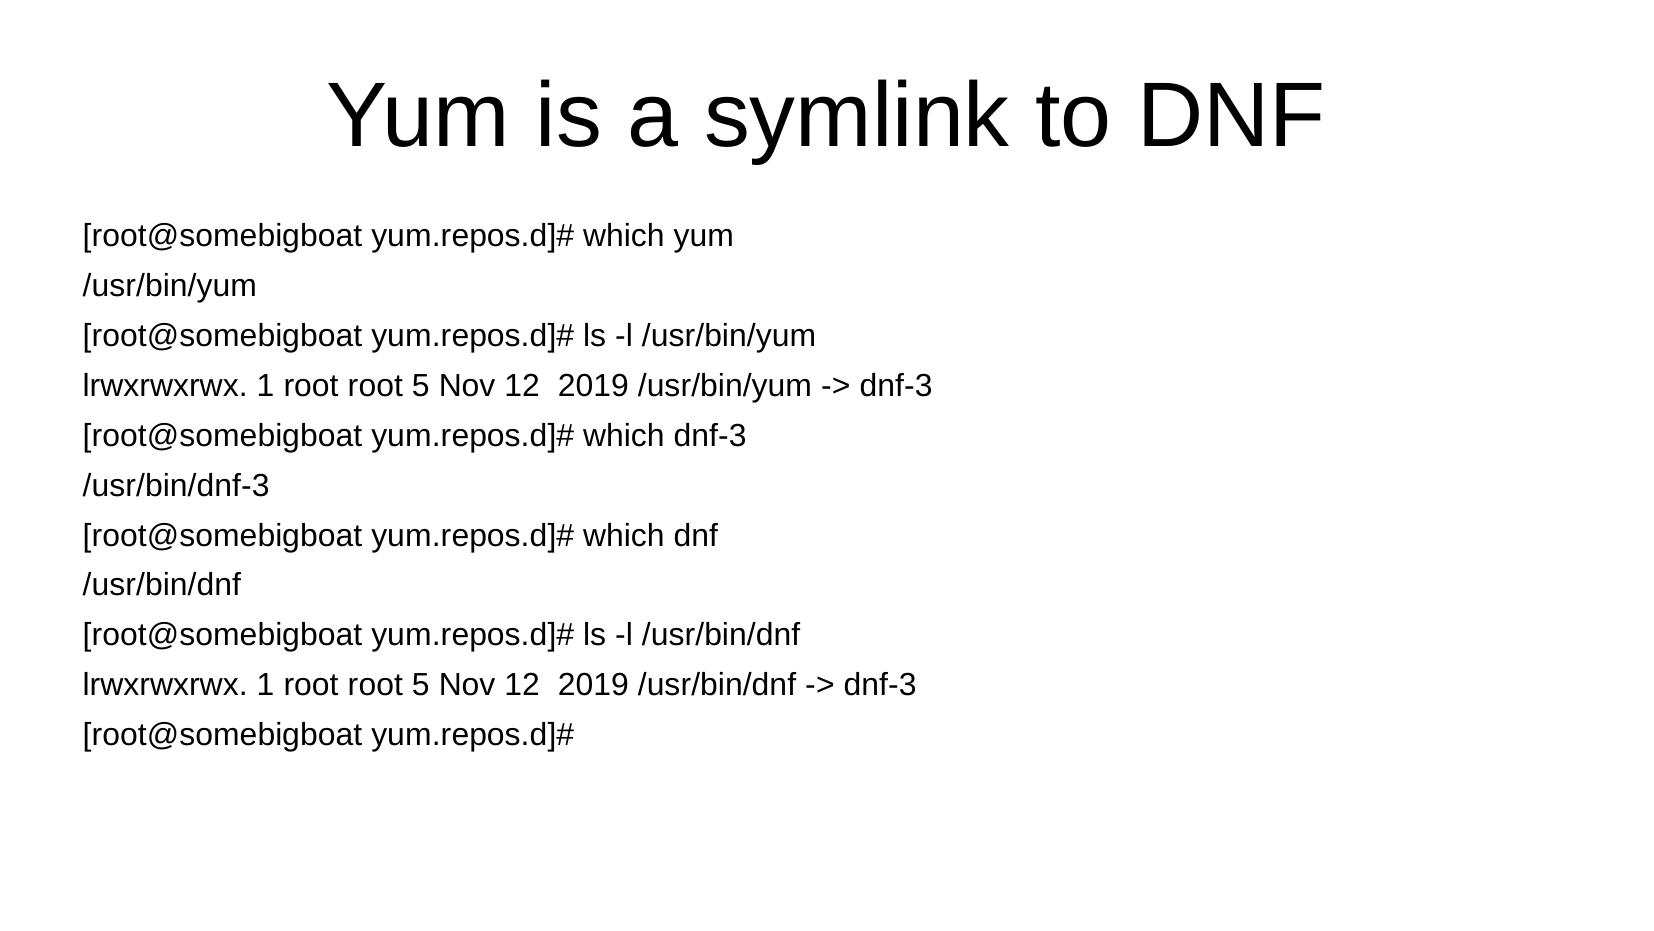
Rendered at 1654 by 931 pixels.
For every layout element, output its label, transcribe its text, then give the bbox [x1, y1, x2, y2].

list [root@somebigboat yum.repos.d]# which yum /usr/bin/yum [root@somebigboat yum.repos.d]# ls -l /usr/bin/yum lrwxrwxrwx. 1 root root 5 Nov 12 2019 /usr/bin/yum -> dnf-3 [root@somebigboat yum.repos.d]# which dnf-3 /usr/bin/dnf-3 [root@somebigboat yum.repos.d]# which dnf /usr/bin/dnf [root@somebigboat yum.repos.d]# ls -l /usr/bin/dnf lrwxrwxrwx. 1 root root 5 Nov 12 2019 /usr/bin/dnf -> dnf-3 [root@somebigboat yum.repos.d]# [82, 217, 1571, 758]
title Yum is a symlink to DNF [82, 37, 1571, 193]
